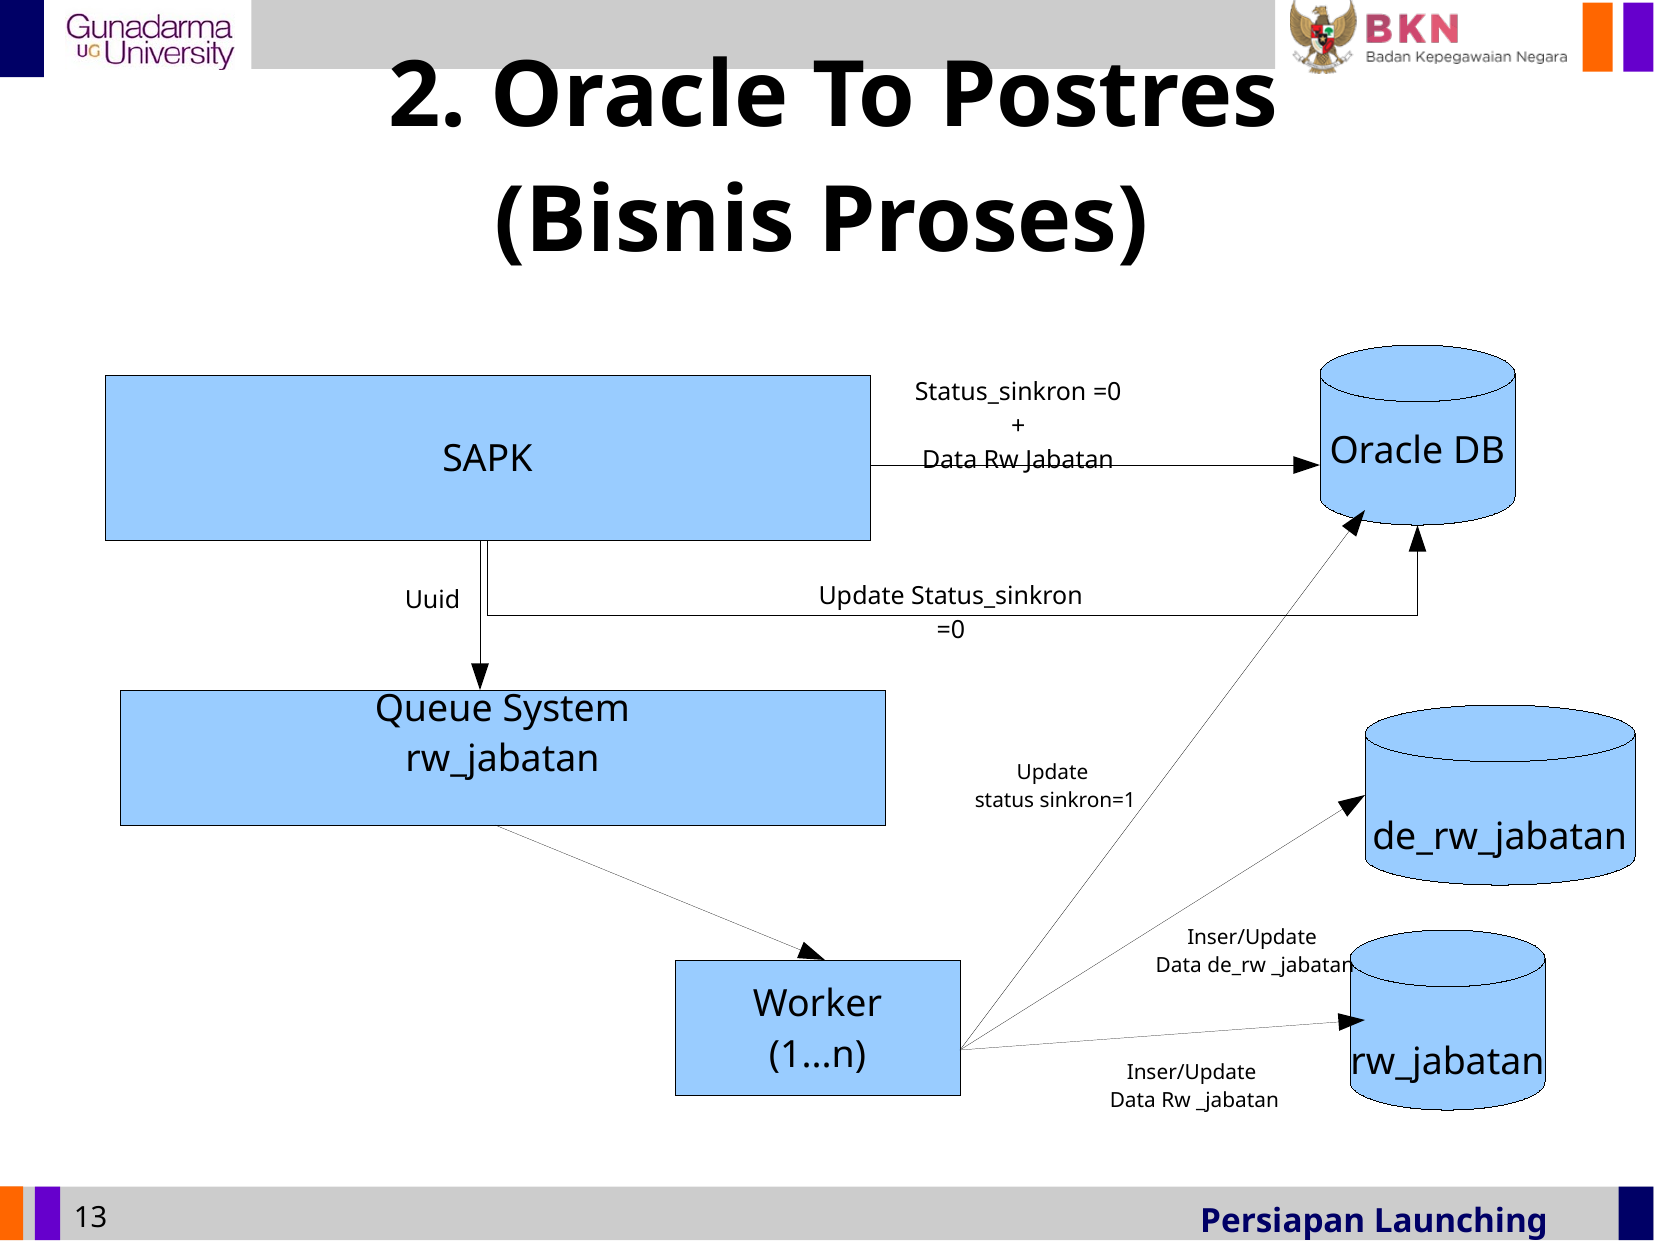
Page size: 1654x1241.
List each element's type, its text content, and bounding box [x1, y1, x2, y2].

text_box Update status sinkron=1 [960, 750, 1142, 815]
text_box Inser/Update Data Rw _jabatan [1095, 1050, 1290, 1115]
title 2. Oracle To Postres (Bisnis Proses) [77, 43, 1591, 264]
text_box SAPK [105, 375, 871, 541]
text_box de_rw_jabatan [1365, 705, 1636, 886]
text_box rw_jabatan [1350, 930, 1546, 1111]
text_box Worker (1...n) [675, 960, 961, 1096]
picture [1290, 0, 1567, 43]
text_box Update Status_sinkron =0 [803, 570, 1123, 615]
text_box Queue System rw_jabatan [120, 690, 886, 826]
text_box Status_sinkron =0 + Data Rw Jabatan [900, 366, 1132, 472]
text_box Uuid [390, 574, 511, 646]
text_box Oracle DB [1320, 345, 1516, 526]
text_box Inser/Update Data de_rw _jabatan [1140, 915, 1362, 980]
picture [65, 0, 235, 70]
